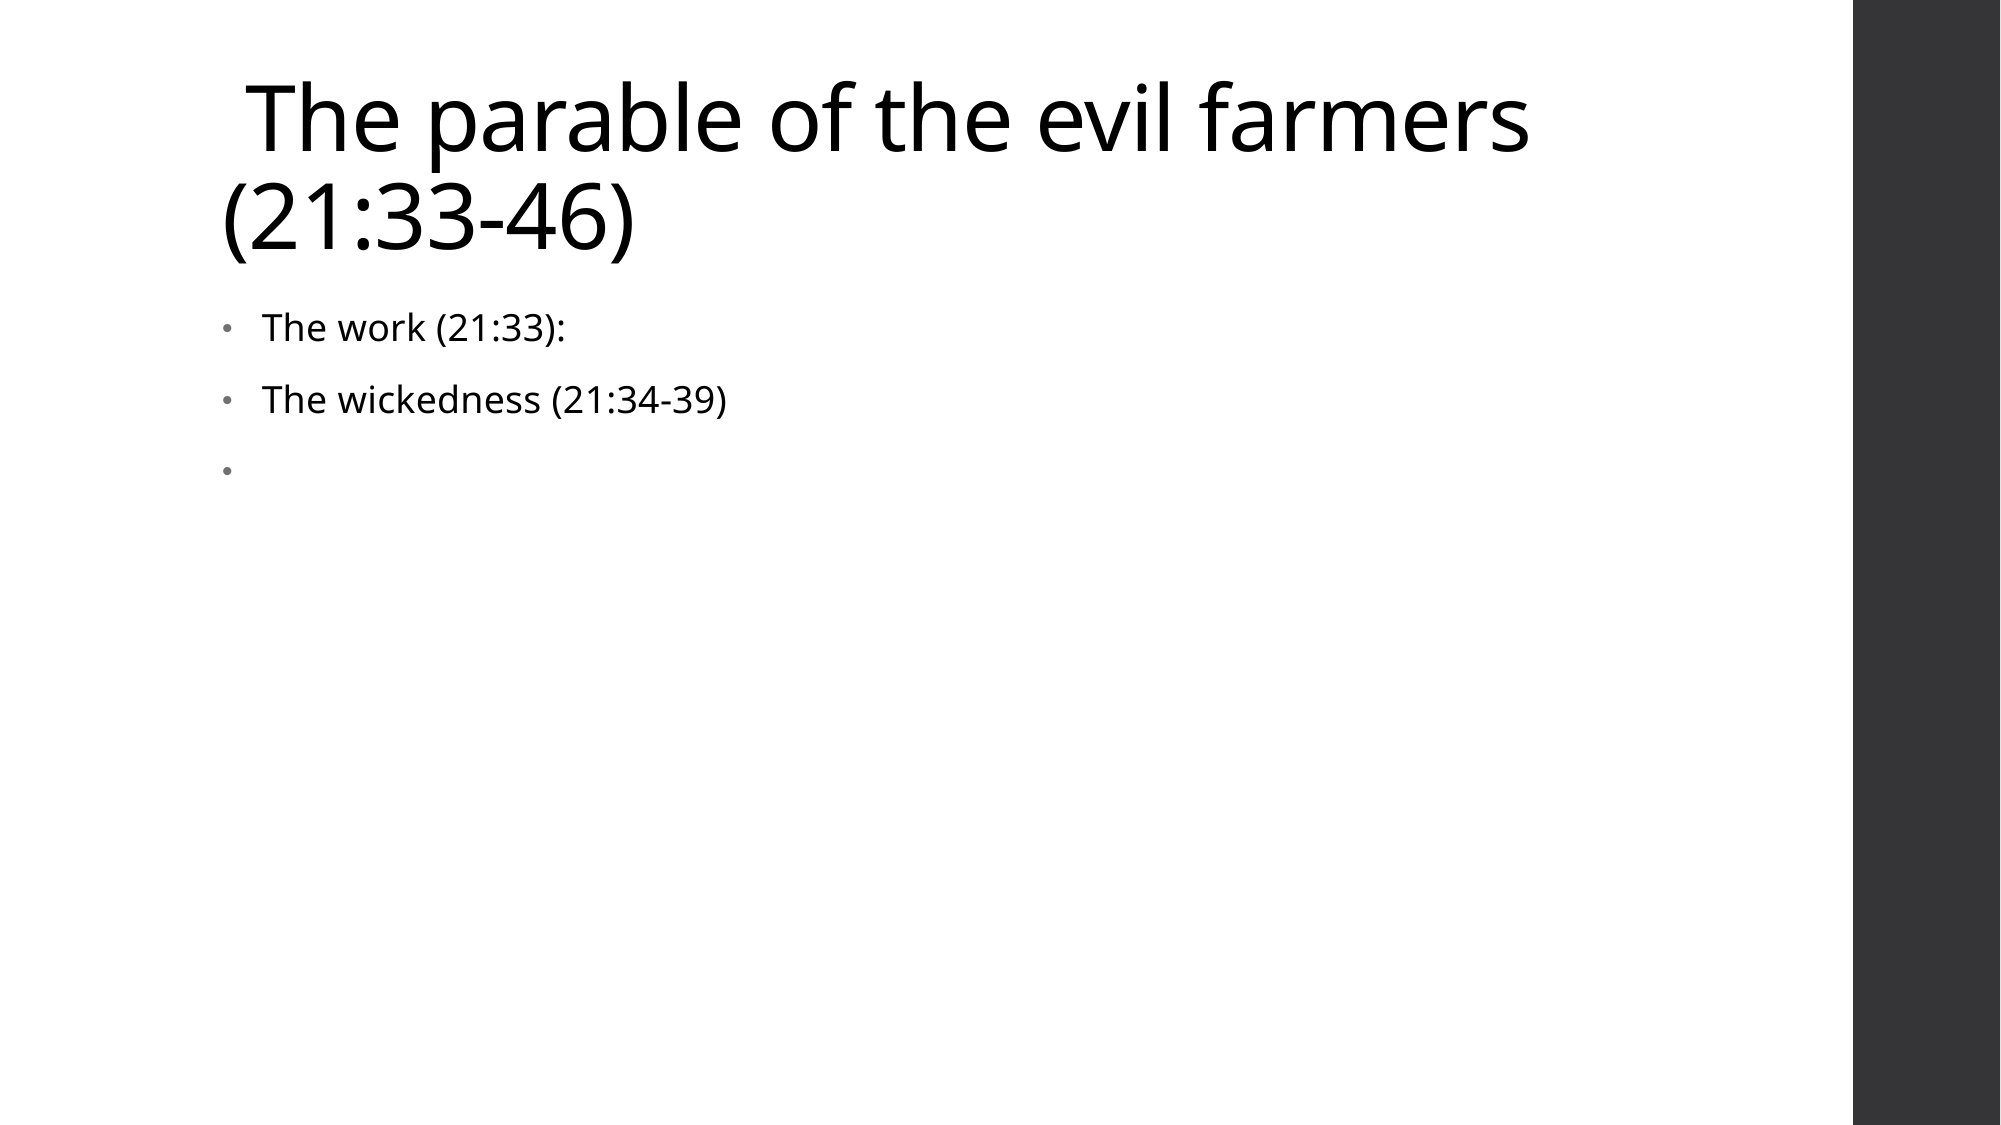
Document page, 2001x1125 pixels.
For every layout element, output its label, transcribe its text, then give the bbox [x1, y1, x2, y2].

list The work (21:33): The wickedness (21:34-39) [206, 299, 1617, 1014]
title The parable of the evil farmers (21:33-46) [206, 60, 1797, 278]
